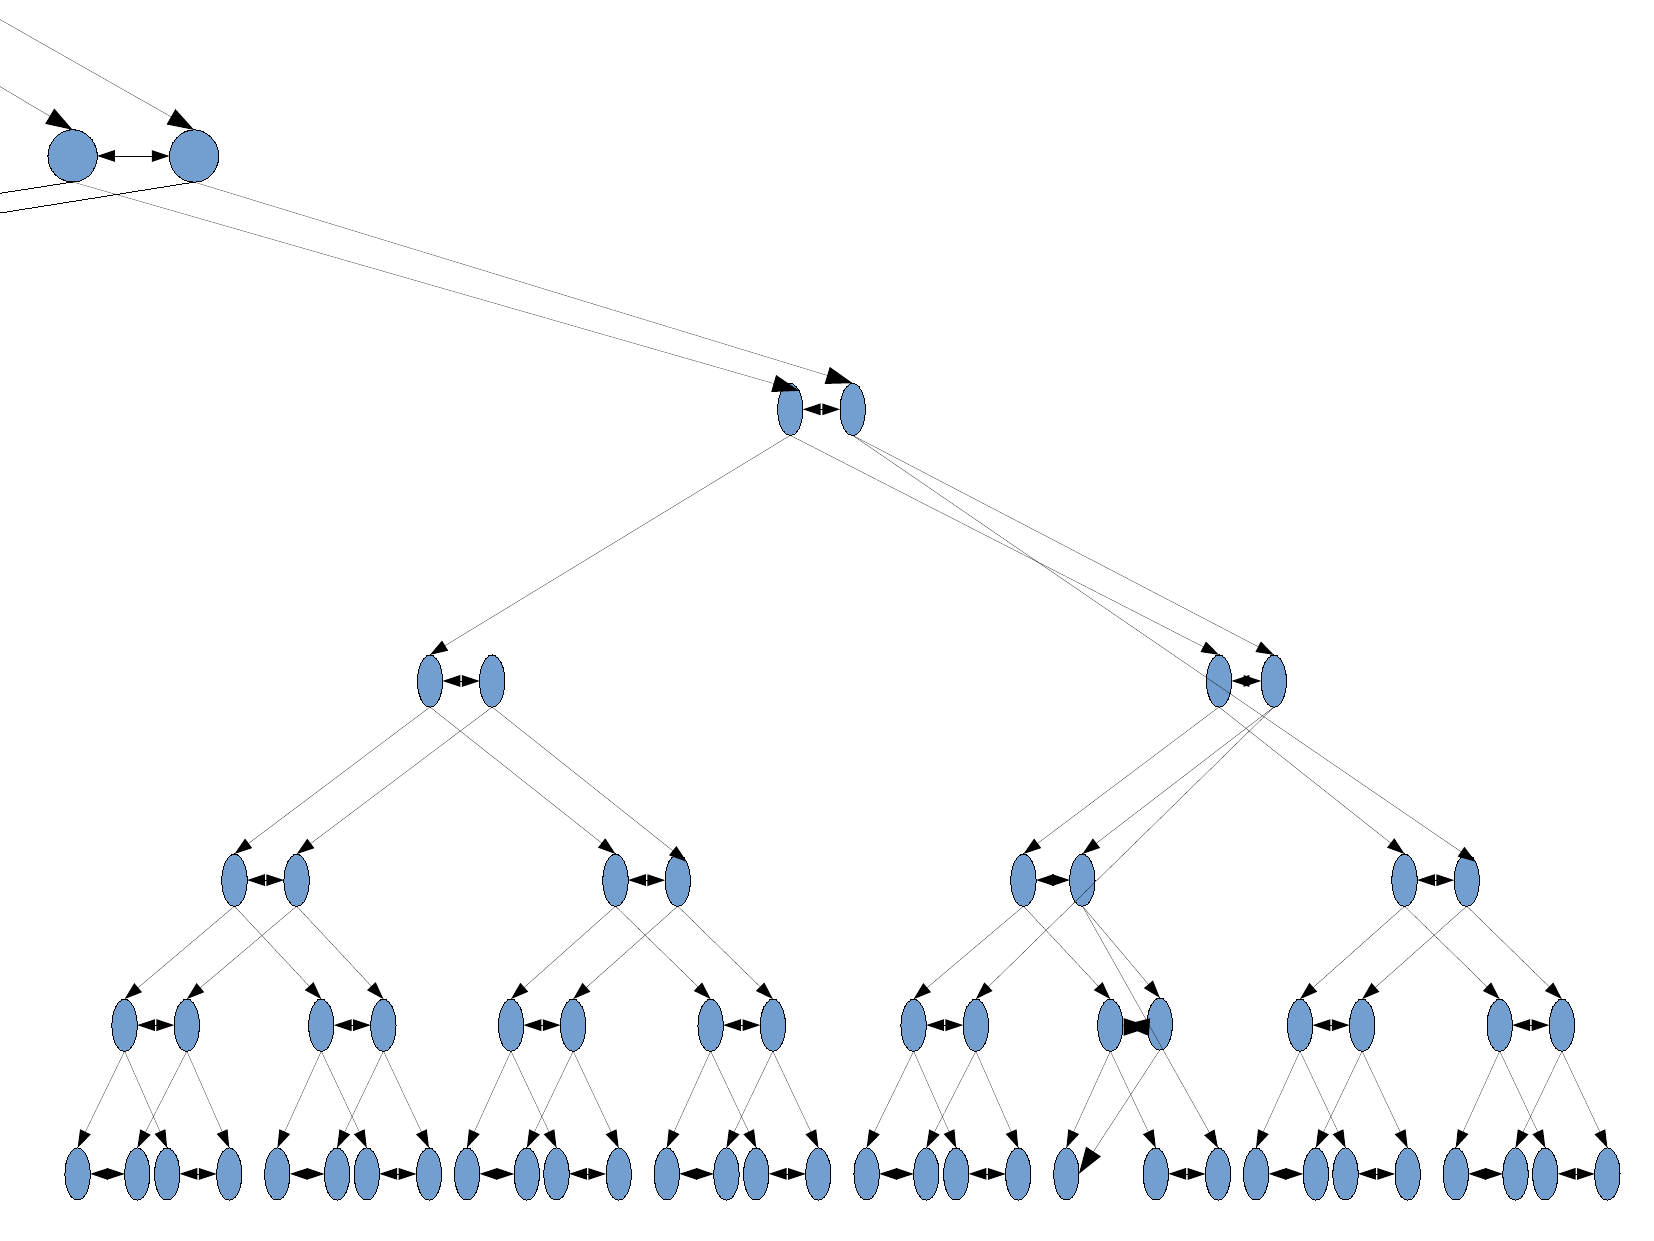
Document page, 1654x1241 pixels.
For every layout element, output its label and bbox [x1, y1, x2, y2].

text_box [560, 999, 586, 1052]
text_box [602, 854, 629, 906]
text_box [943, 1148, 969, 1200]
text_box [1443, 1148, 1469, 1200]
text_box [606, 1147, 632, 1201]
text_box [264, 1147, 290, 1200]
text_box [1143, 1147, 1169, 1200]
text_box [1076, 884, 1095, 907]
text_box [805, 1147, 831, 1201]
text_box [169, 129, 219, 182]
text_box [1332, 1147, 1359, 1200]
text_box [913, 1147, 939, 1201]
text_box [1206, 678, 1230, 707]
text_box [1010, 854, 1037, 906]
text_box [1261, 654, 1287, 708]
text_box [1391, 854, 1418, 906]
text_box [853, 1147, 880, 1200]
text_box [64, 1147, 91, 1200]
text_box [1287, 999, 1313, 1051]
text_box [47, 129, 98, 182]
text_box [498, 999, 524, 1051]
text_box [1069, 854, 1096, 901]
text_box [777, 391, 803, 435]
text_box [454, 1147, 480, 1200]
text_box [1594, 1147, 1621, 1201]
text_box [760, 999, 786, 1051]
text_box [514, 1148, 540, 1201]
text_box [370, 999, 397, 1052]
text_box [1454, 858, 1480, 906]
text_box [308, 999, 334, 1052]
text_box [1097, 999, 1123, 1052]
text_box [743, 1148, 769, 1200]
text_box [543, 1147, 570, 1200]
text_box [354, 1147, 380, 1200]
text_box [963, 999, 989, 1052]
text_box [124, 1147, 150, 1201]
text_box [1502, 1147, 1529, 1201]
text_box [221, 854, 248, 906]
text_box [654, 1147, 680, 1200]
text_box [1147, 997, 1173, 1049]
text_box [713, 1147, 740, 1201]
text_box [1487, 999, 1513, 1052]
text_box [324, 1147, 350, 1201]
text_box [1349, 999, 1375, 1052]
text_box [790, 383, 799, 390]
text_box [1395, 1147, 1421, 1201]
text_box [479, 654, 505, 707]
text_box [900, 999, 927, 1052]
text_box [174, 999, 200, 1052]
text_box [697, 999, 724, 1052]
text_box [1303, 1148, 1329, 1201]
text_box [1243, 1147, 1269, 1200]
text_box [417, 655, 443, 707]
text_box [216, 1147, 242, 1201]
text_box [665, 857, 691, 906]
text_box [840, 383, 866, 436]
text_box [1532, 1148, 1558, 1200]
text_box [1205, 1148, 1231, 1201]
text_box [154, 1148, 180, 1200]
text_box [1206, 655, 1232, 693]
text_box [111, 999, 138, 1052]
text_box [1148, 1029, 1162, 1050]
text_box [416, 1147, 442, 1201]
text_box [283, 854, 310, 906]
text_box [1549, 999, 1575, 1051]
text_box [1005, 1148, 1031, 1201]
text_box [1053, 1147, 1079, 1200]
